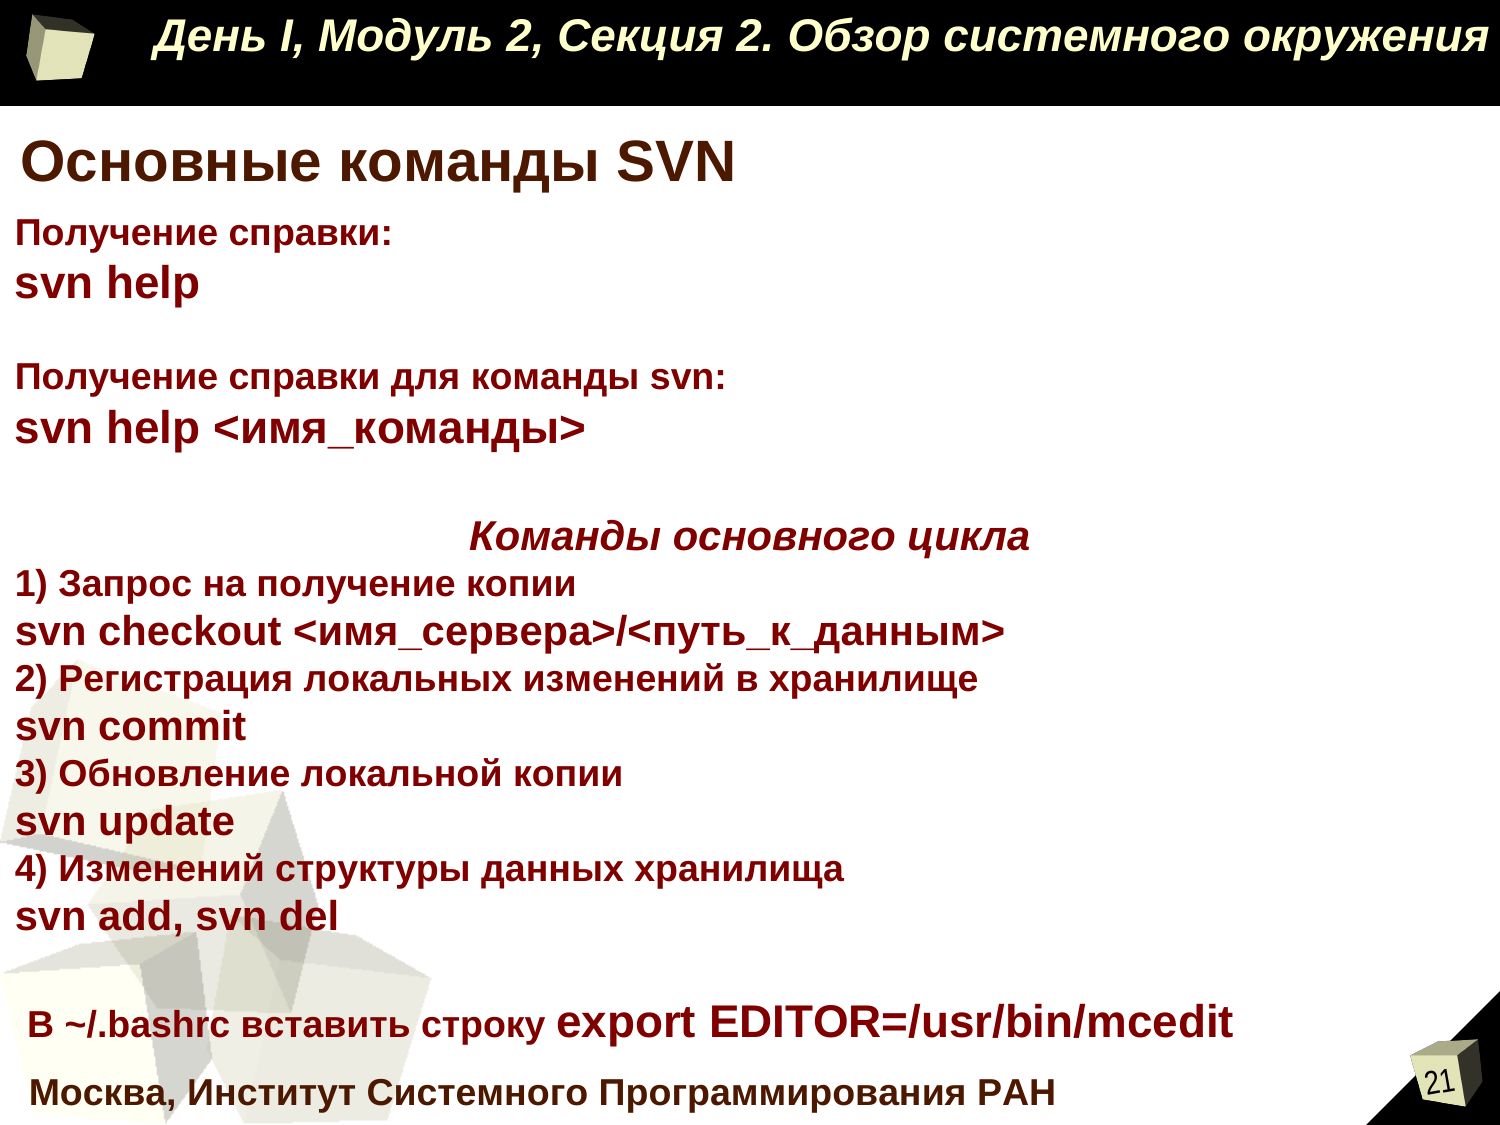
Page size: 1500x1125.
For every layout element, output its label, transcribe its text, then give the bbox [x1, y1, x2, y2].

text_box Основные команды SVN [5, 115, 1500, 200]
text_box Получение справки: svn help Получение справки для команды svn: svn help <имя_команды> [0, 200, 1500, 460]
text_box В ~/.bashrc вставить строку export EDITOR=/usr/bin/mcedit [12, 984, 1418, 1055]
picture [423, 1088, 433, 1102]
picture [0, 947, 433, 1125]
text_box Команды основного цикла 1) Запрос на получение копии svn checkout <имя_сервера>/<путь_к_данным> 2) Регистрация локальных изменений в хранилище svn commit 3) Обновление локальной копии svn update 4) Изменений структуры данных хранилища svn add, svn del [0, 501, 1500, 947]
